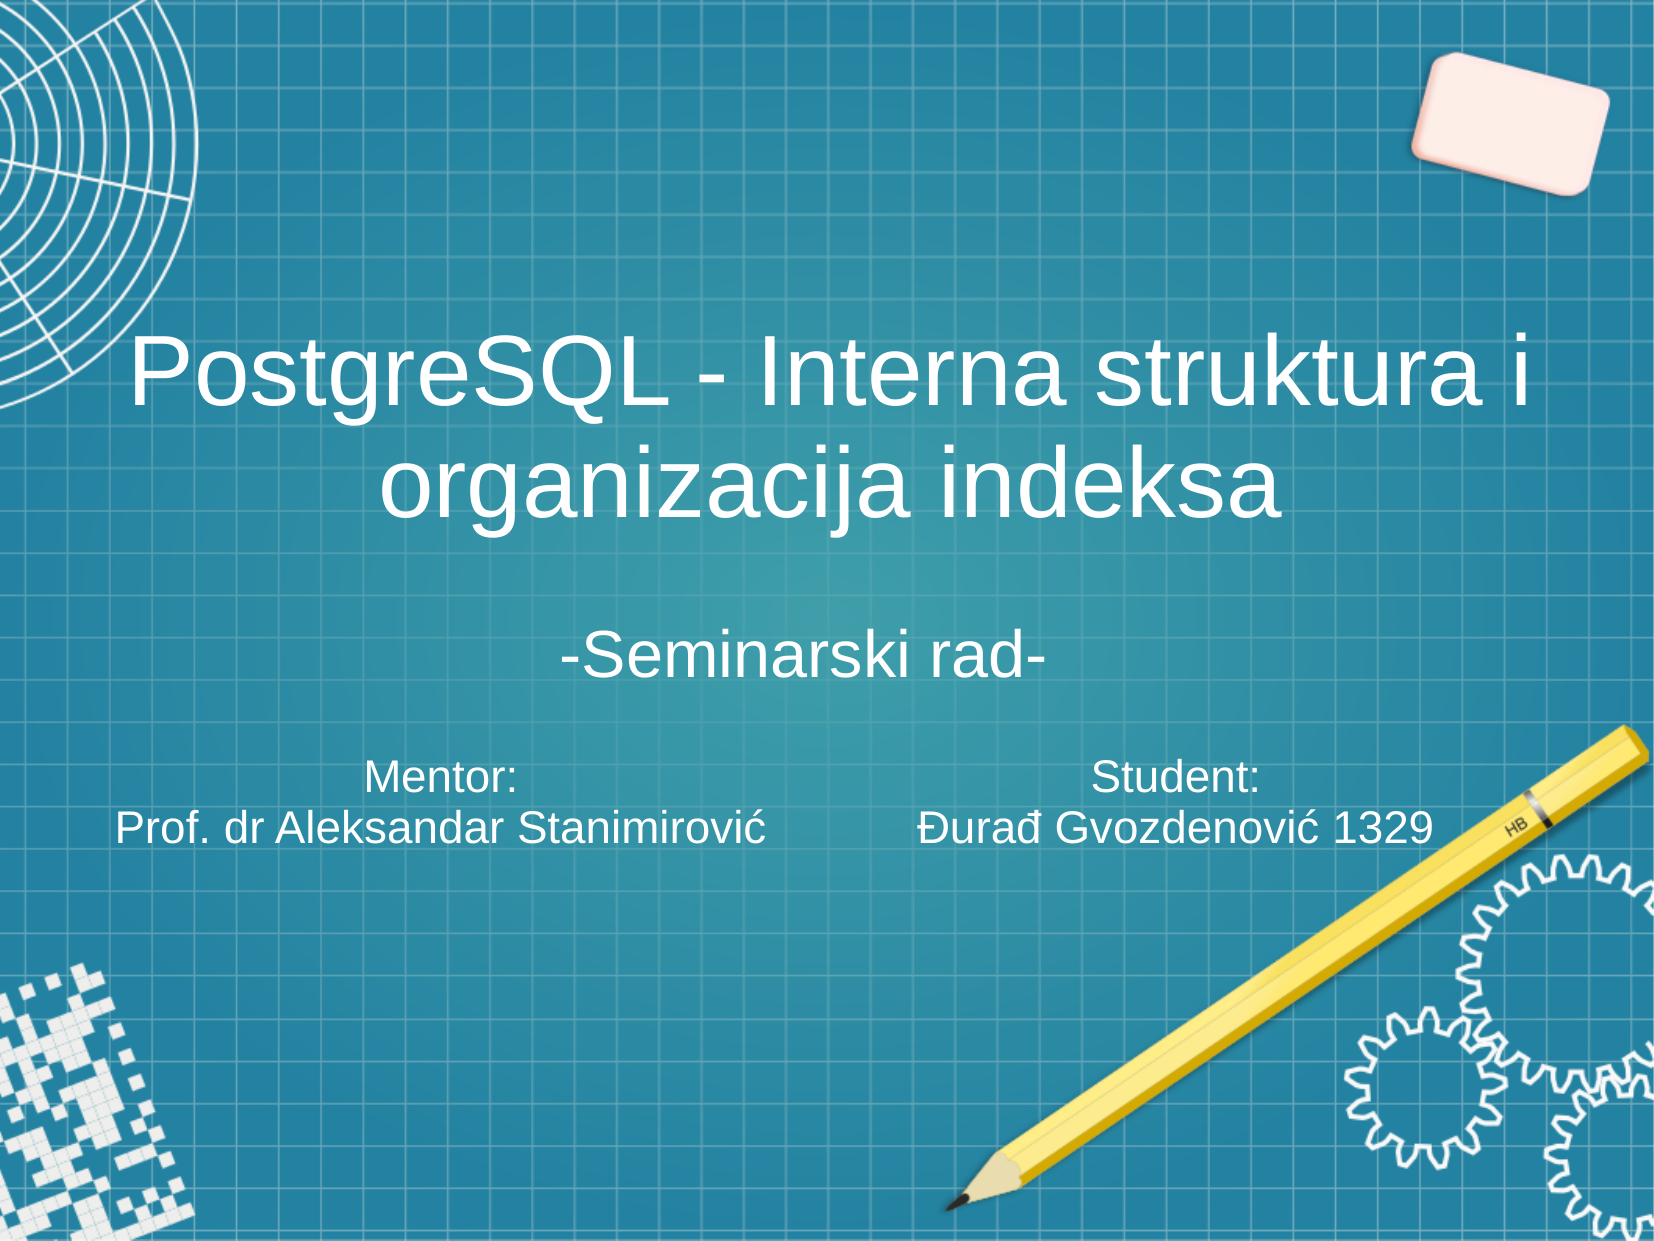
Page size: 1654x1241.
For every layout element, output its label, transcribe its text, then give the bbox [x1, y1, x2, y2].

picture [0, 0, 1654, 1241]
title PostgreSQL - Interna struktura i organizacija indeksa [86, 285, 1576, 569]
text_box Mentor: Prof. dr Aleksandar Stanimirović [86, 750, 796, 856]
subtitle -Seminarski rad- [60, 512, 1549, 796]
text_box Student: Đurađ Gvozdenović 1329 [821, 750, 1531, 856]
